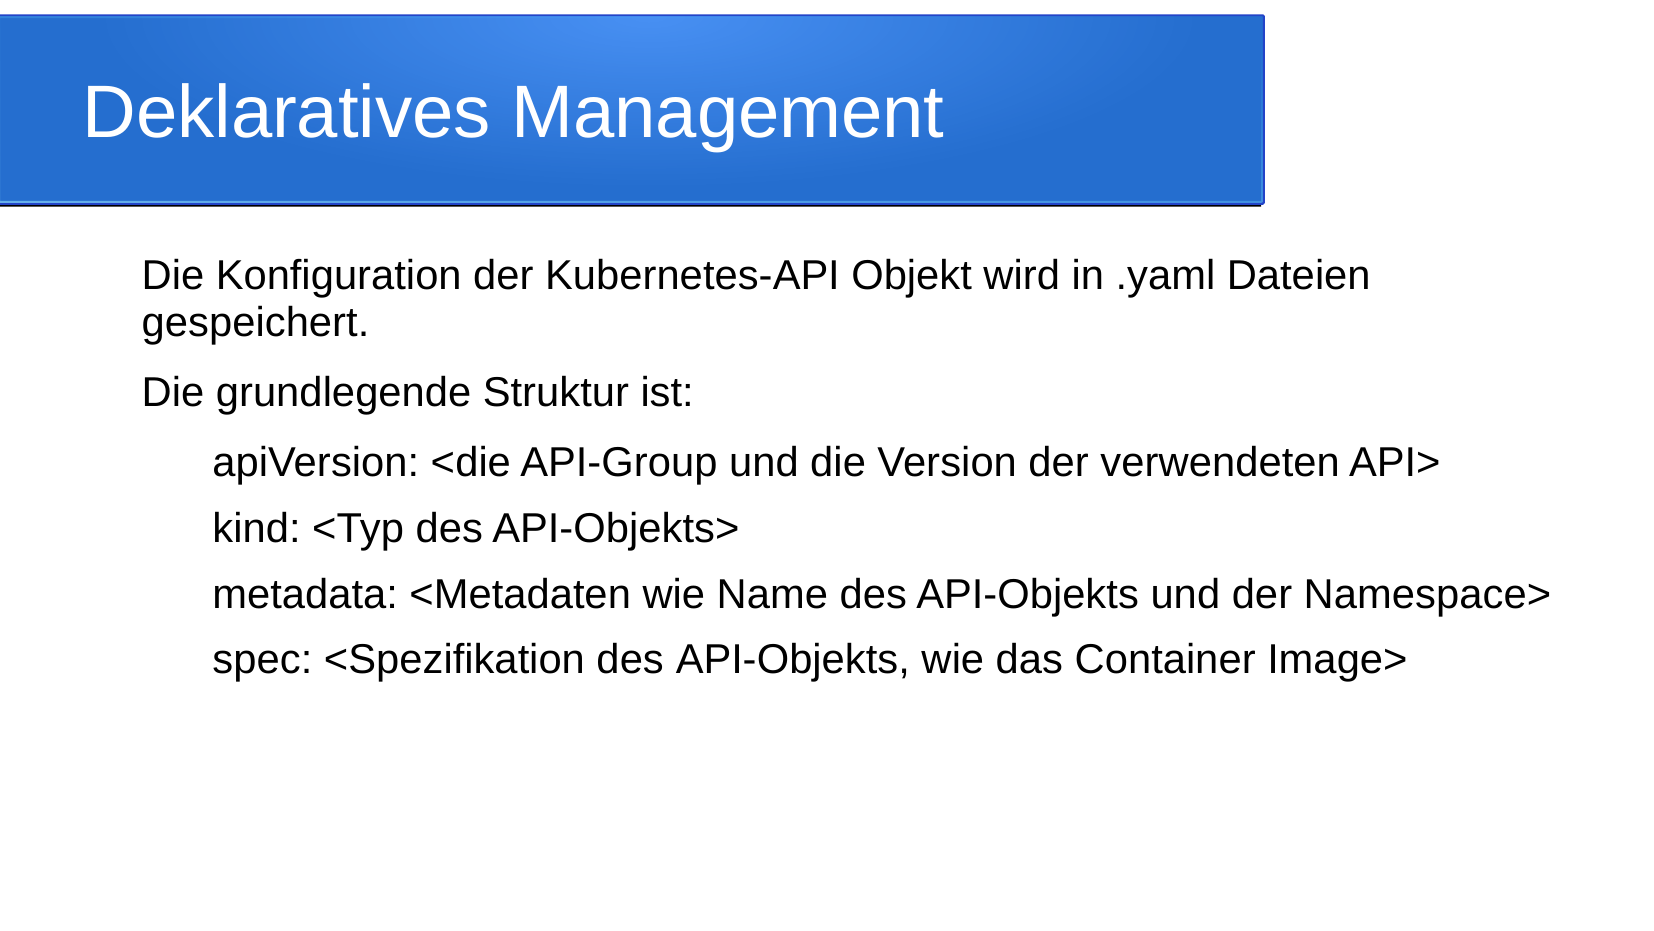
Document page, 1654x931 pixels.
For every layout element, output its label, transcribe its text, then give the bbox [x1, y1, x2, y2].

list Die Konfiguration der Kubernetes-API Objekt wird in .yaml Dateien gespeichert. Die grundlegende Struktur ist: apiVersion: <die API-Group und die Version der verwendeten API> kind: <Typ des API-Objekts> metadata: <Metadaten wie Name des API-Objekts und der Namespace> spec: <Spezifikation des API-Objekts, wie das Container Image> [70, 251, 1560, 792]
title Deklaratives Management [82, 35, 1235, 189]
